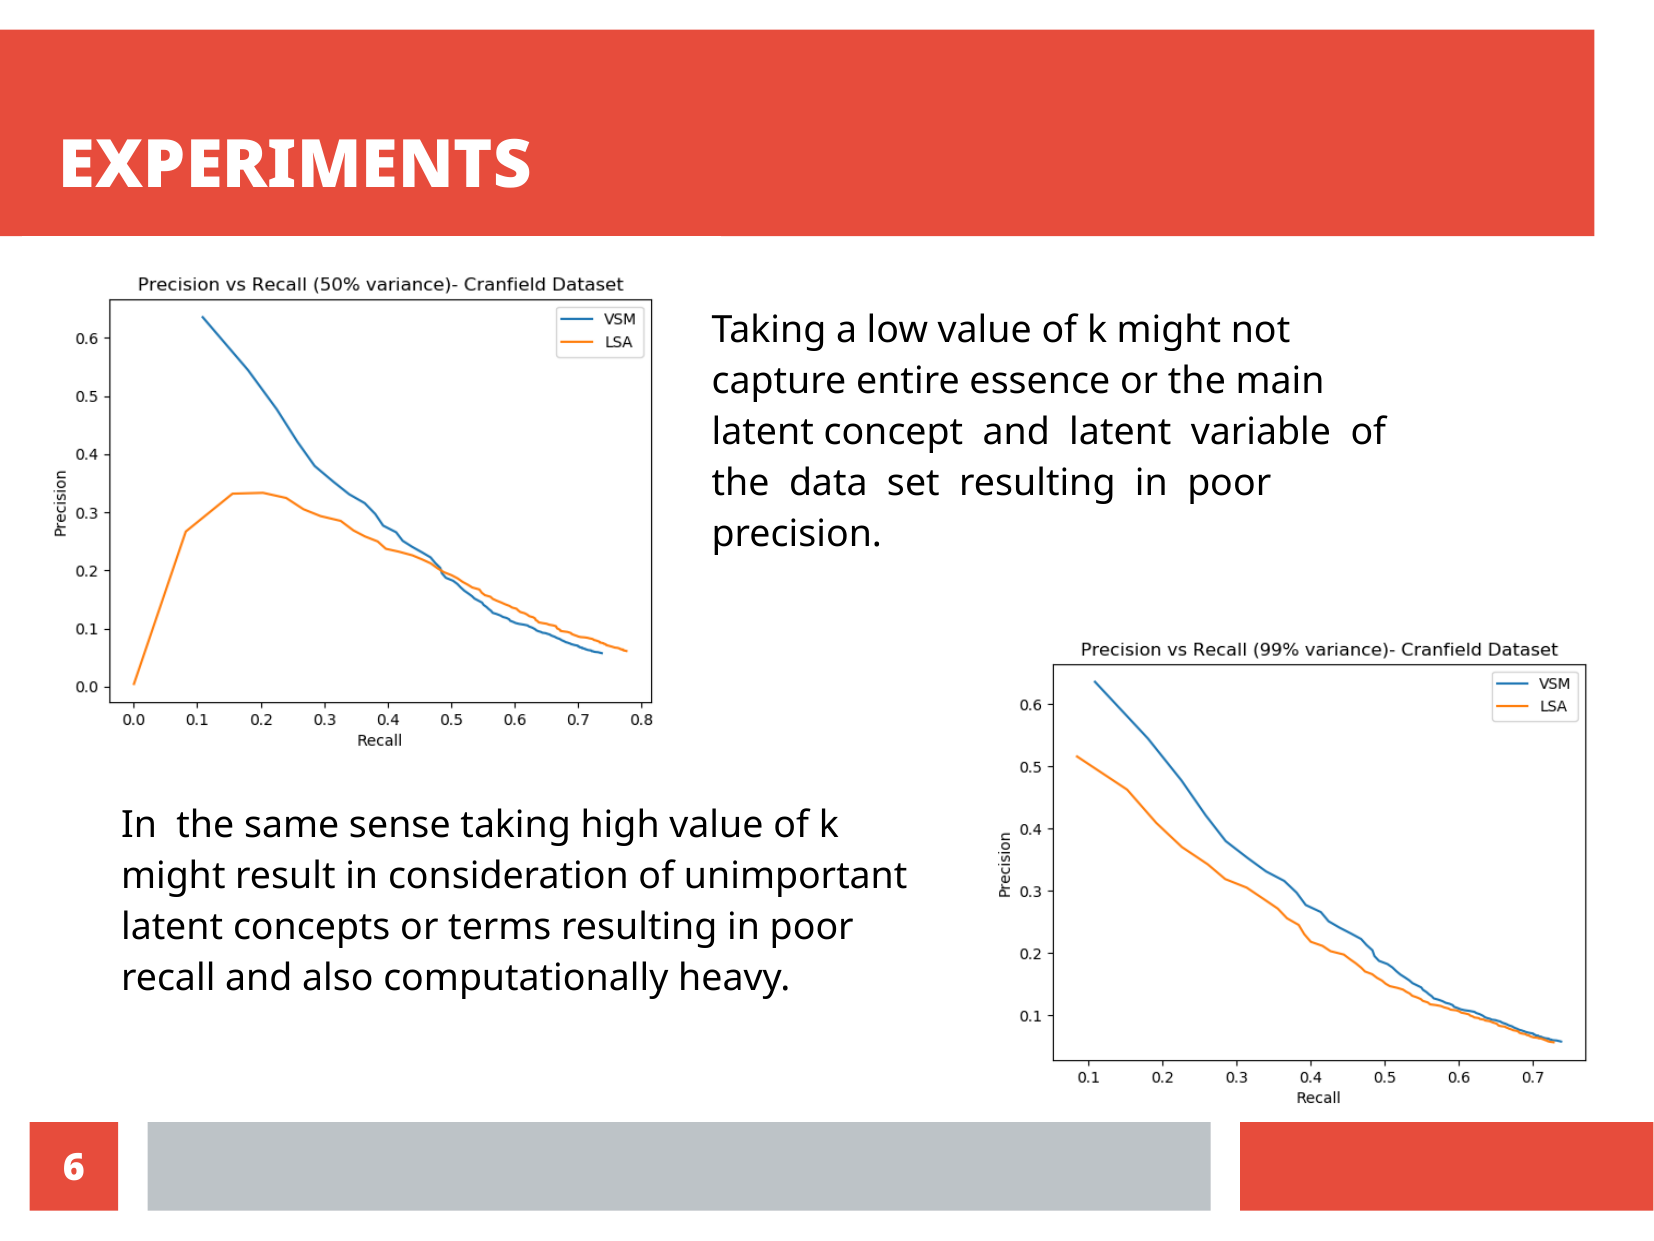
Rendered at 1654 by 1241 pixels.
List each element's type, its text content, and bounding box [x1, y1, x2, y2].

picture [22, 236, 721, 760]
text_box Taking a low value of k might not capture entire essence or the main latent concept and latent variable of the data set resulting in poor precision. [696, 295, 1430, 556]
picture [967, 602, 1654, 1117]
text_box In the same sense taking high value of k might result in consideration of unimportant latent concepts or terms resulting in poor recall and also computationally heavy. [106, 790, 934, 1040]
title EXPERIMENTS [59, 59, 1595, 207]
